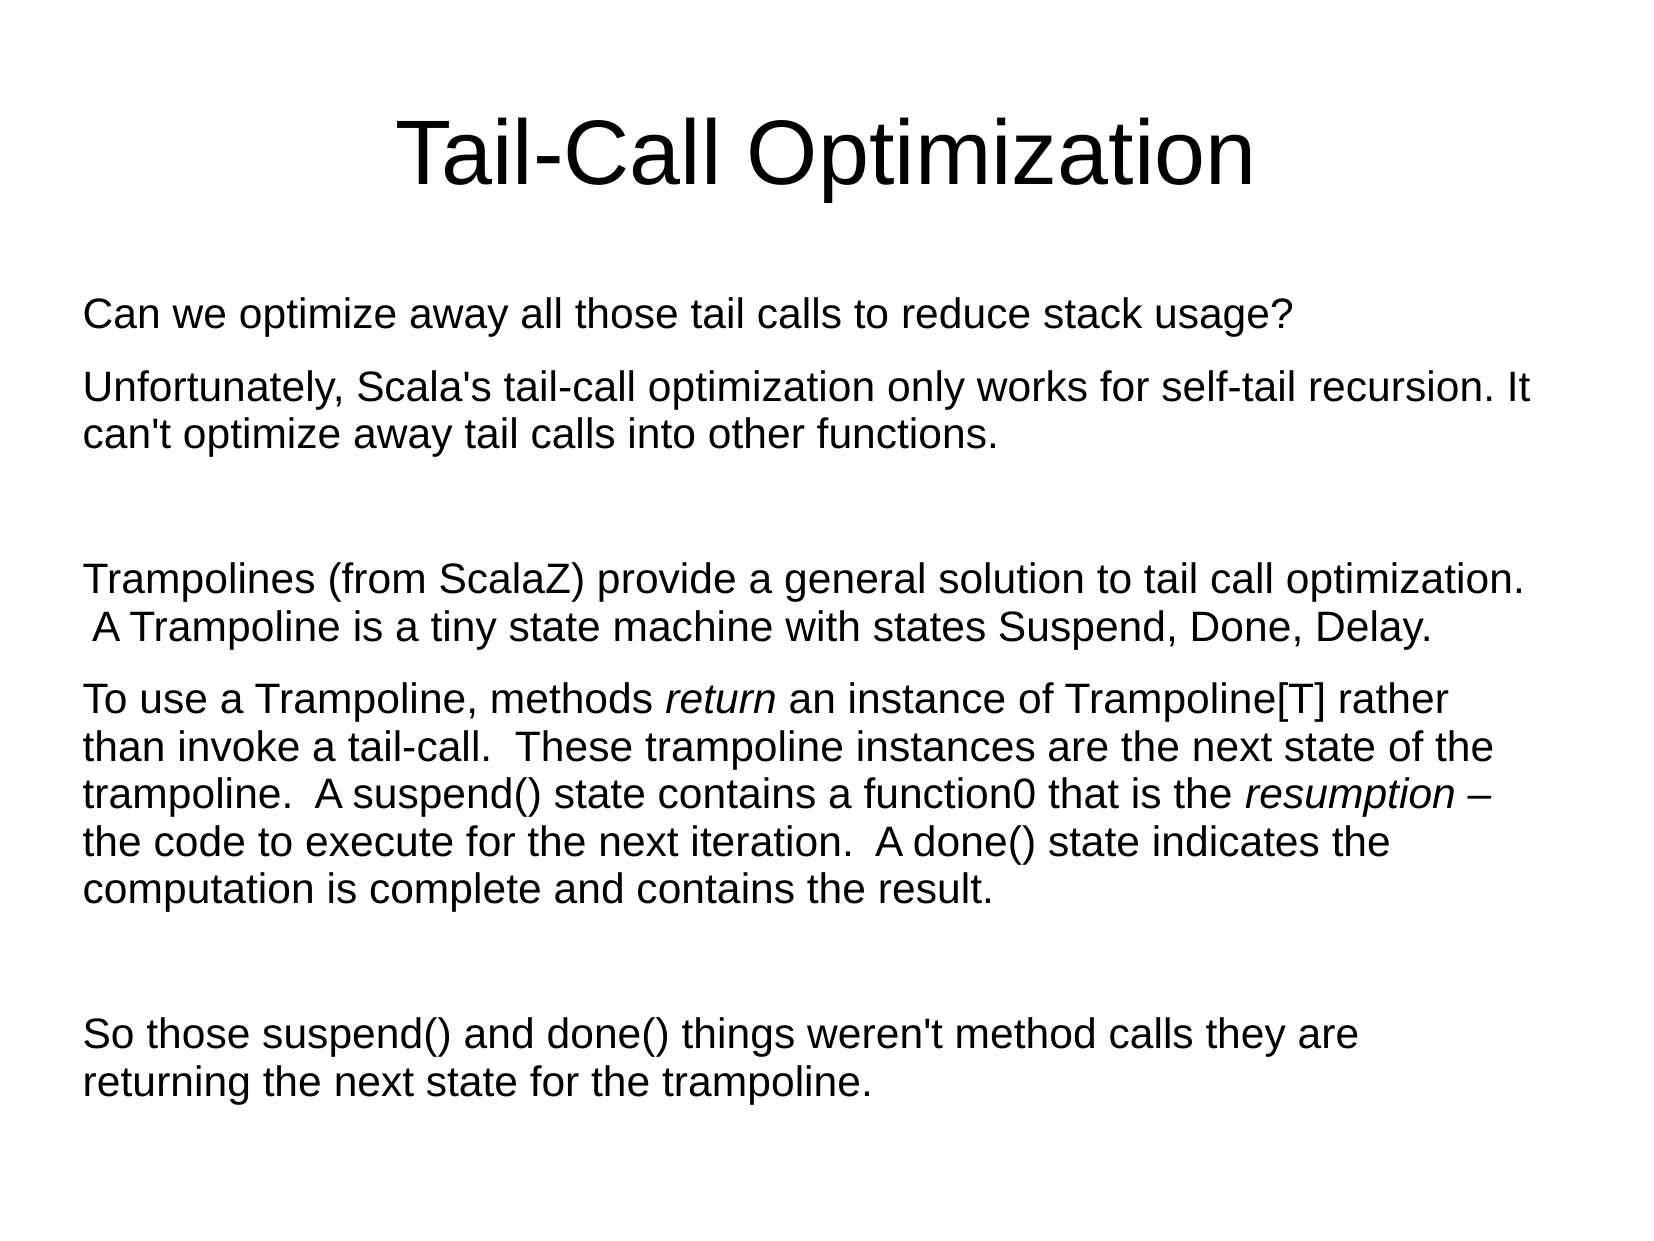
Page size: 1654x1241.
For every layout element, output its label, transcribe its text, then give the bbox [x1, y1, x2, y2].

list Can we optimize away all those tail calls to reduce stack usage? Unfortunately, Scala's tail-call optimization only works for self-tail recursion. It can't optimize away tail calls into other functions. Trampolines (from ScalaZ) provide a general solution to tail call optimization. A Trampoline is a tiny state machine with states Suspend, Done, Delay. To use a Trampoline, methods return an instance of Trampoline[T] rather than invoke a tail-call. These trampoline instances are the next state of the trampoline. A suspend() state contains a function0 that is the resumption – the code to execute for the next iteration. A done() state indicates the computation is complete and contains the result. So those suspend() and done() things weren't method calls they are returning the next state for the trampoline. [82, 290, 1538, 1145]
title Tail-Call Optimization [82, 49, 1571, 257]
